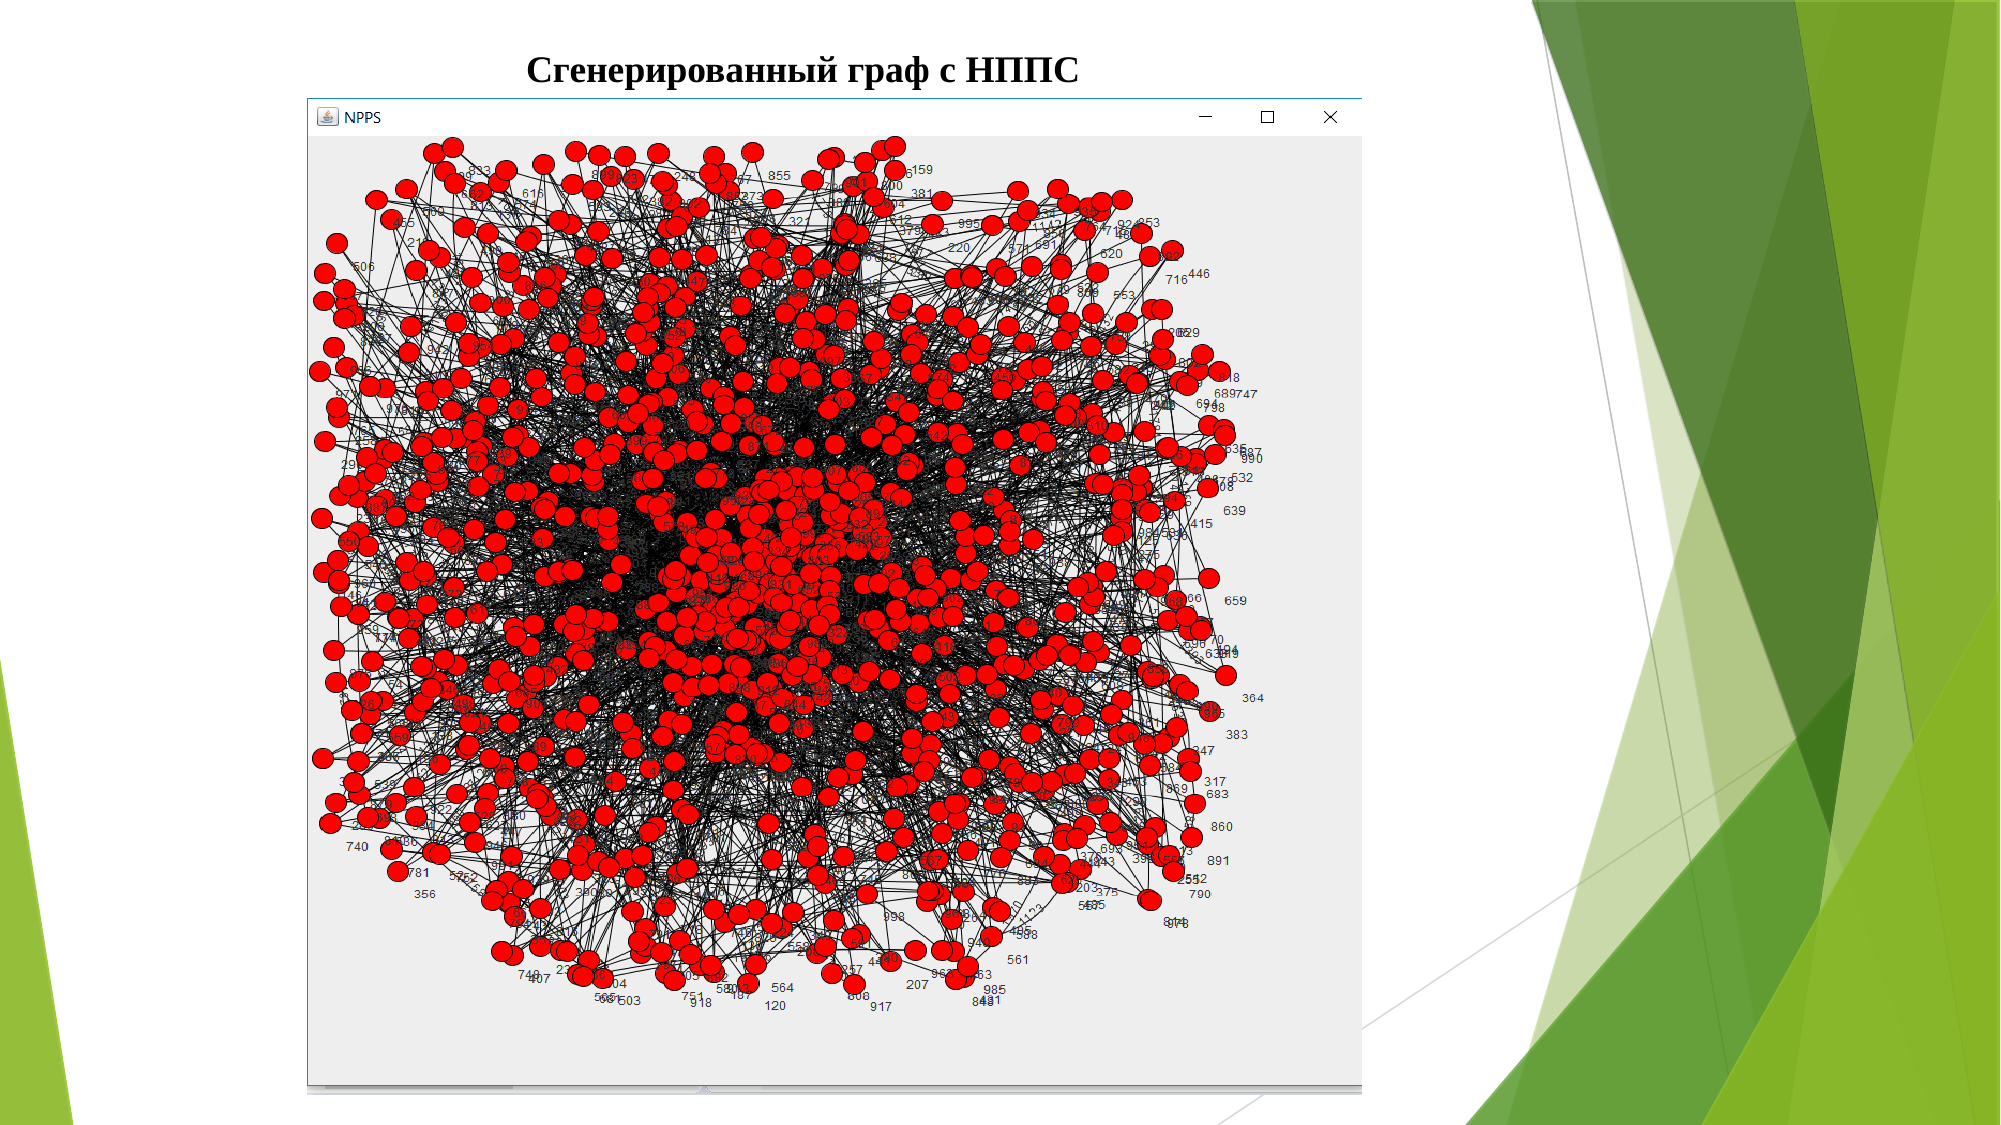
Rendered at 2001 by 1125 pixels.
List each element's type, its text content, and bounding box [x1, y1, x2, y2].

picture [307, 98, 1362, 1095]
text_box Сгенерированный граф с НППС [511, 37, 1096, 98]
